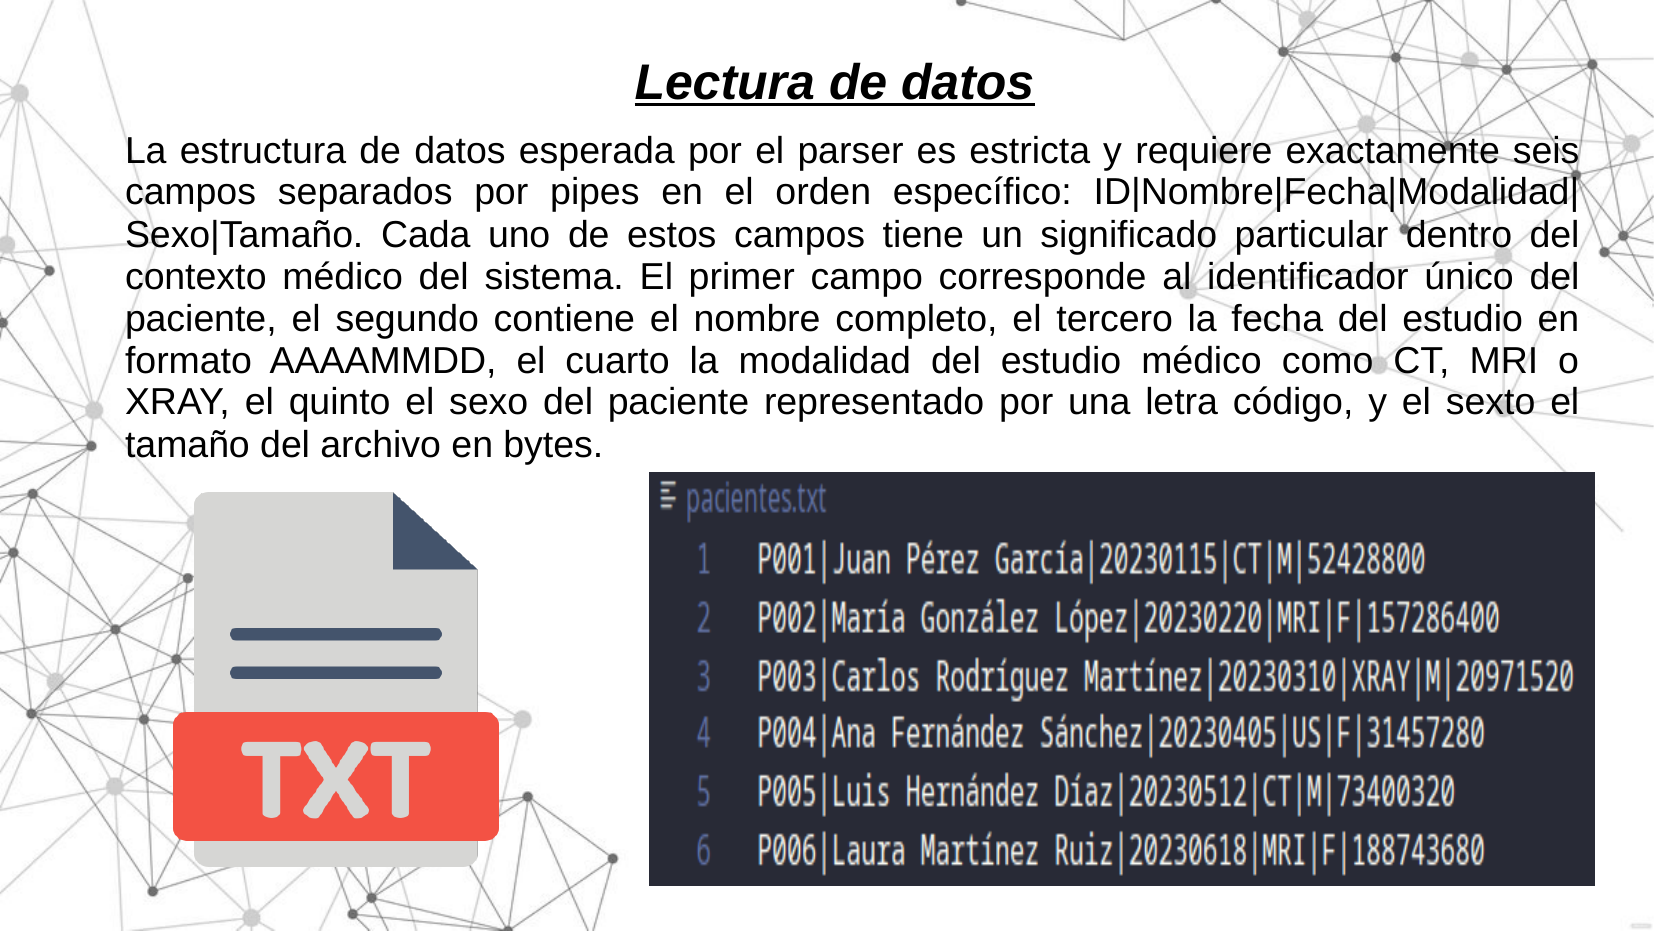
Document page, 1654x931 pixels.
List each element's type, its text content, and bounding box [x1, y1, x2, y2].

picture [649, 472, 1595, 886]
text_box La estructura de datos esperada por el parser es estricta y requiere exactamente seis campos separados por pipes en el orden específico: ID|Nombre|Fecha|Modalidad|Sexo|Tamaño. Cada uno de estos campos tiene un significado particular dentro del contexto médico del sistema. El primer campo corresponde al identificador único del paciente, el segundo contiene el nombre completo, el tercero la fecha del estudio en formato AAAAMMDD, el cuarto la modalidad del estudio médico como CT, MRI o XRAY, el quinto el sexo del paciente representado por una letra código, y el sexto el tamaño del archivo en bytes. [110, 121, 1595, 473]
title Lectura de datos [397, 38, 1272, 121]
picture [109, 472, 562, 886]
